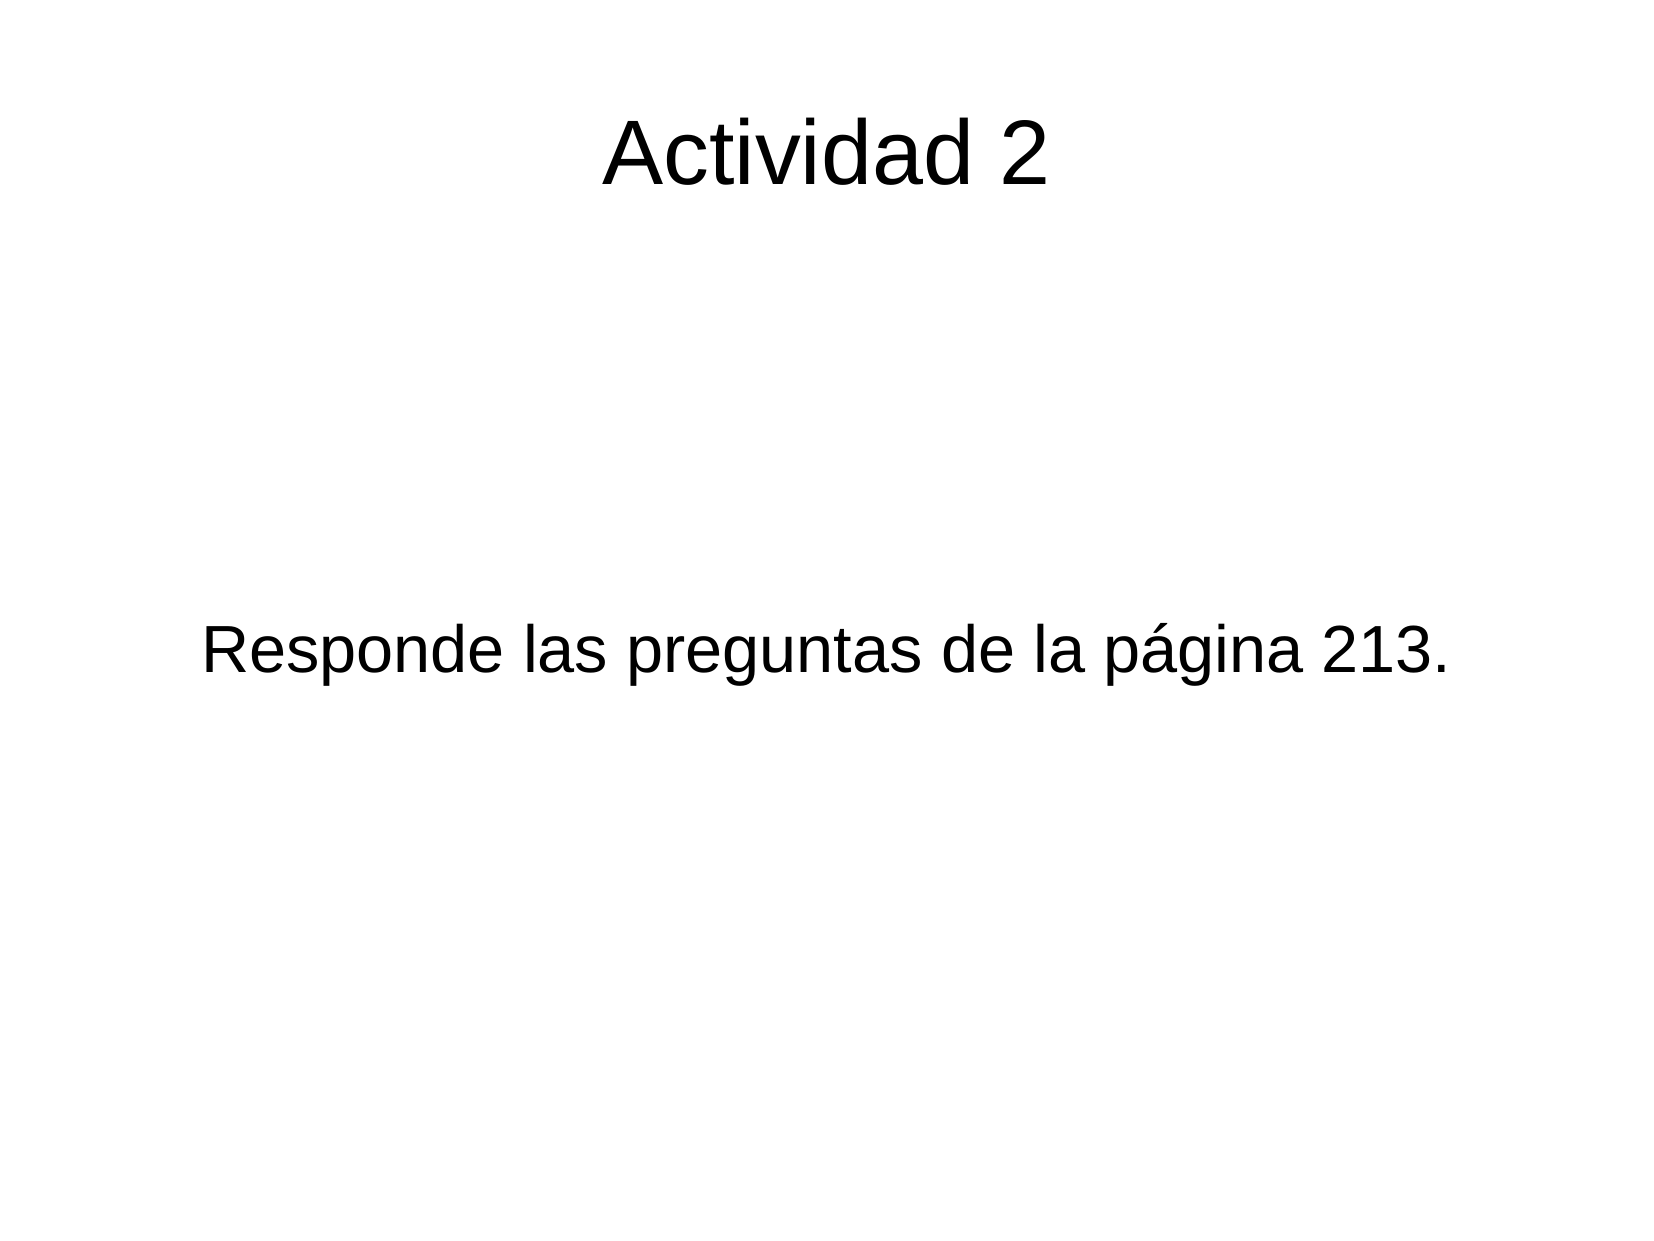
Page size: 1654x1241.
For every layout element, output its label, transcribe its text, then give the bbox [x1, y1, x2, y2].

subtitle Responde las preguntas de la página 213. [82, 290, 1571, 1010]
title Actividad 2 [82, 49, 1571, 257]
